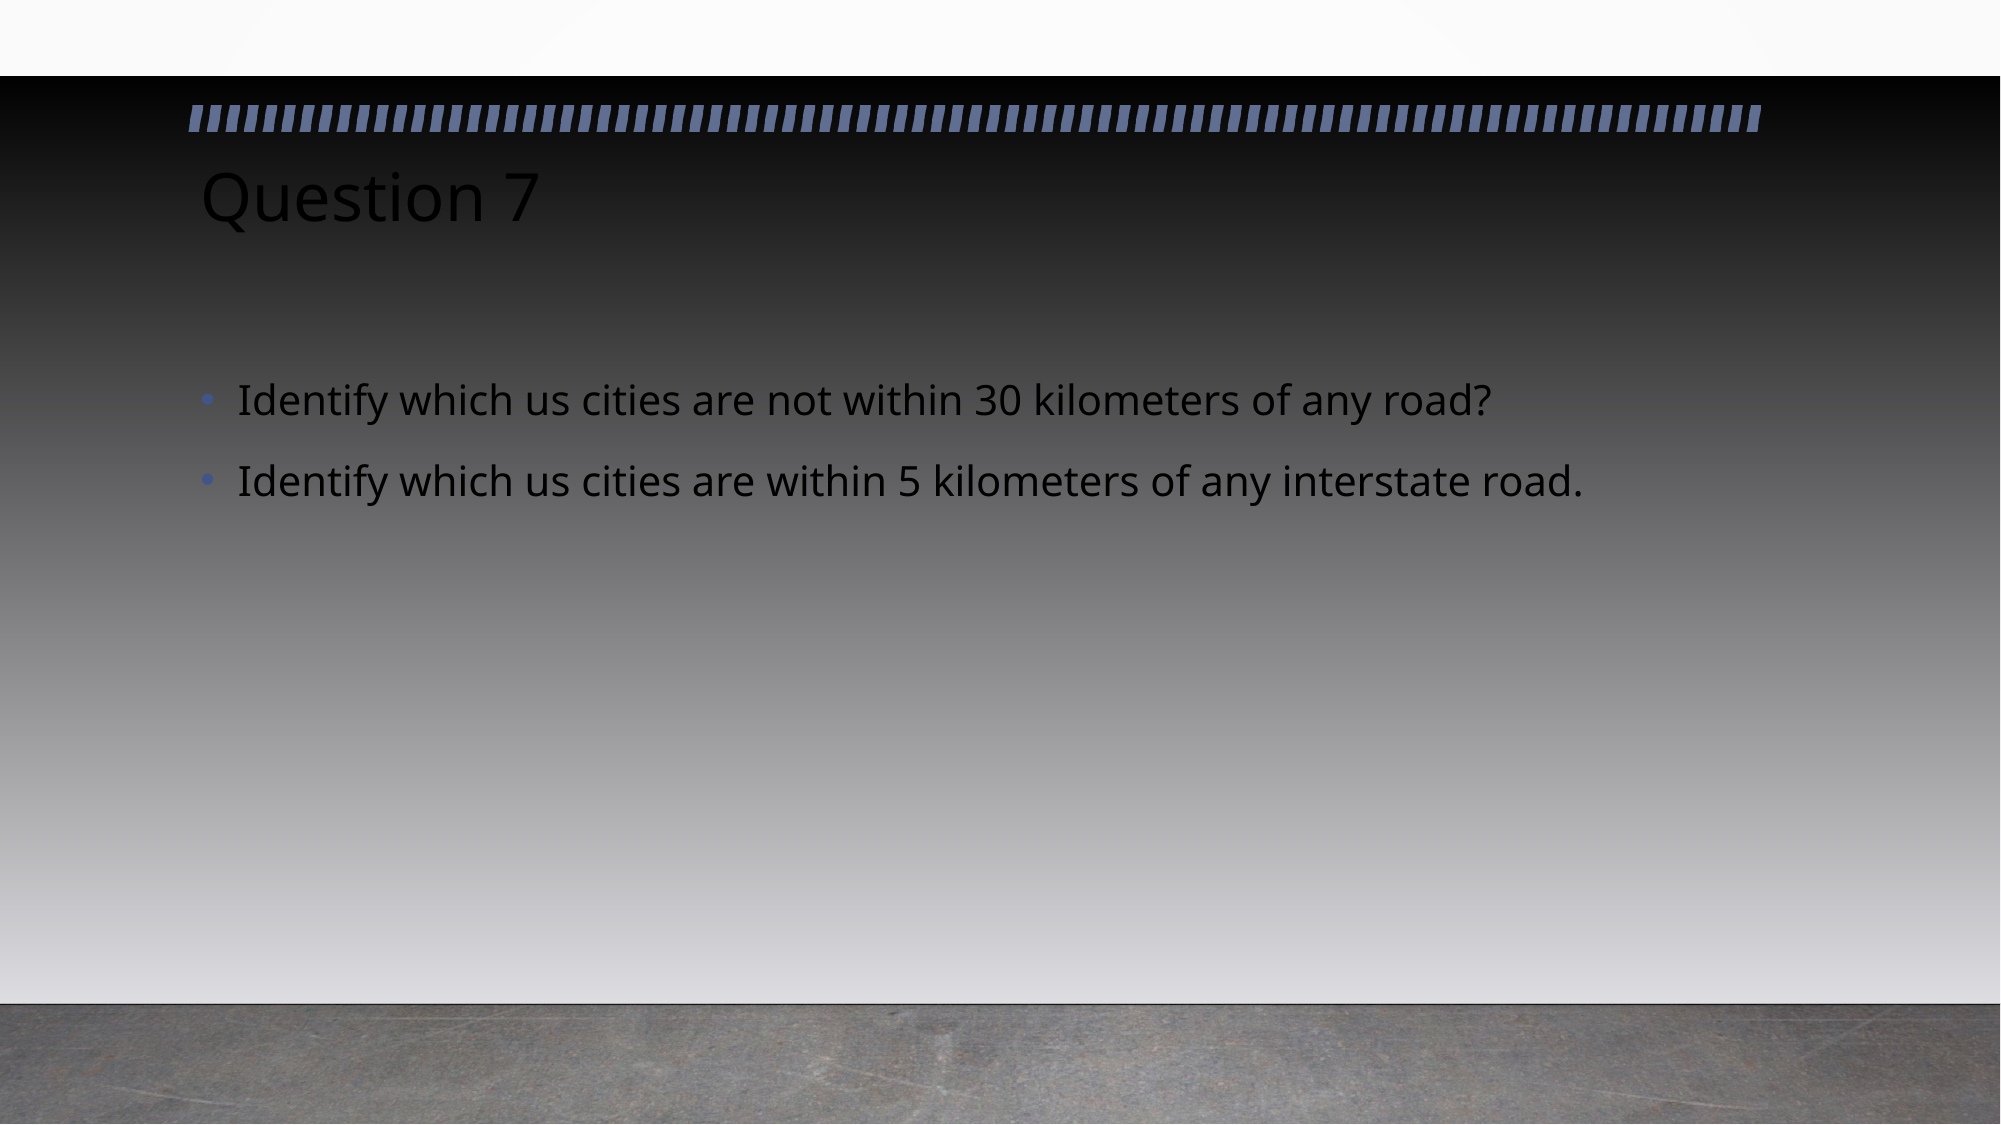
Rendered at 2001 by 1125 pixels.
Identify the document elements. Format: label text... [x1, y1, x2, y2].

list Identify which us cities are not within 30 kilometers of any road? Identify which us cities are within 5 kilometers of any interstate road. [185, 356, 1761, 897]
title Question 7 [185, 156, 1761, 329]
